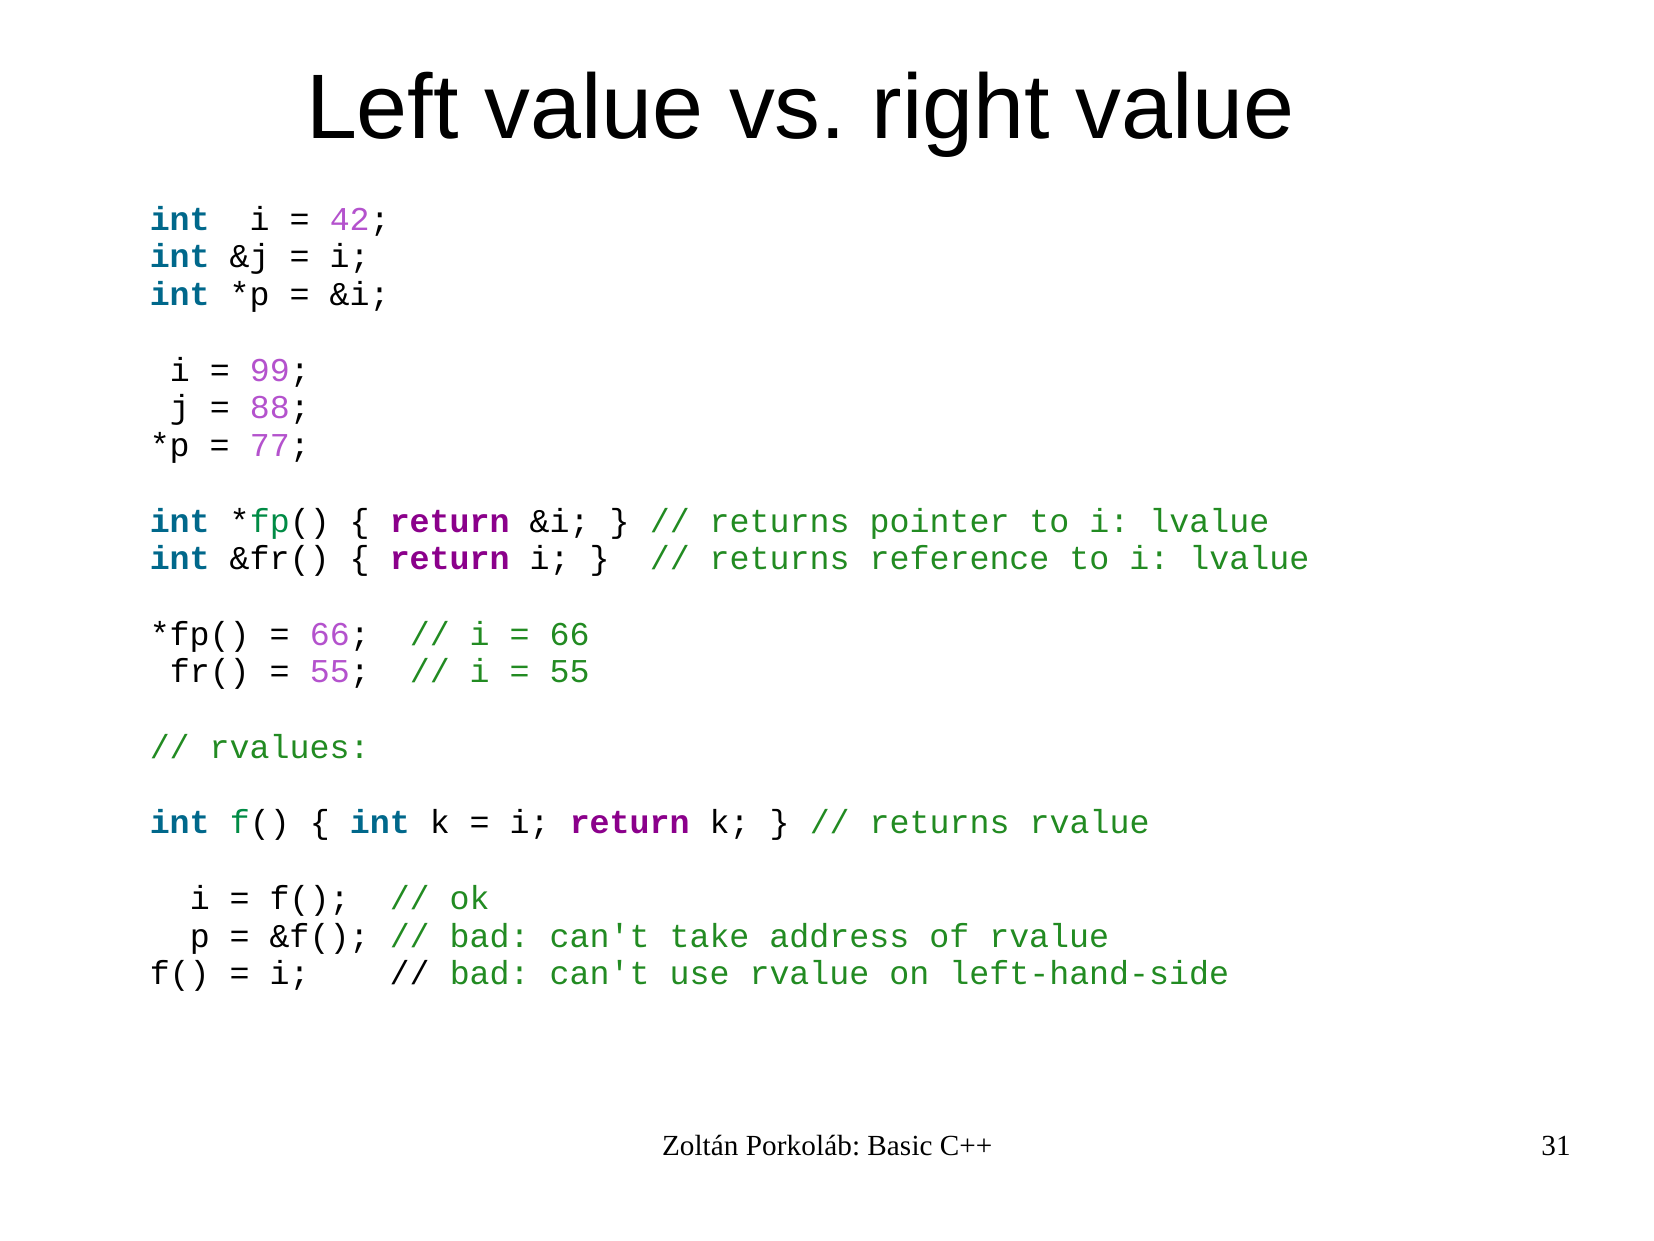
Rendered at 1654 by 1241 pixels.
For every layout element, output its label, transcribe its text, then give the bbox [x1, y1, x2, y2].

text_box int i = 42; int &j = i; int *p = &i; i = 99; j = 88; *p = 77; int *fp() { return &i; } // returns pointer to i: lvalue int &fr() { return i; } // returns reference to i: lvalue *fp() = 66; // i = 66 fr() = 55; // i = 55 // rvalues: int f() { int k = i; return k; } // returns rvalue i = f(); // ok p = &f(); // bad: can't take address of rvalue f() = i; // bad: can't use rvalue on left-hand-side [135, 195, 1606, 1146]
title Left value vs. right value [56, 2, 1546, 211]
